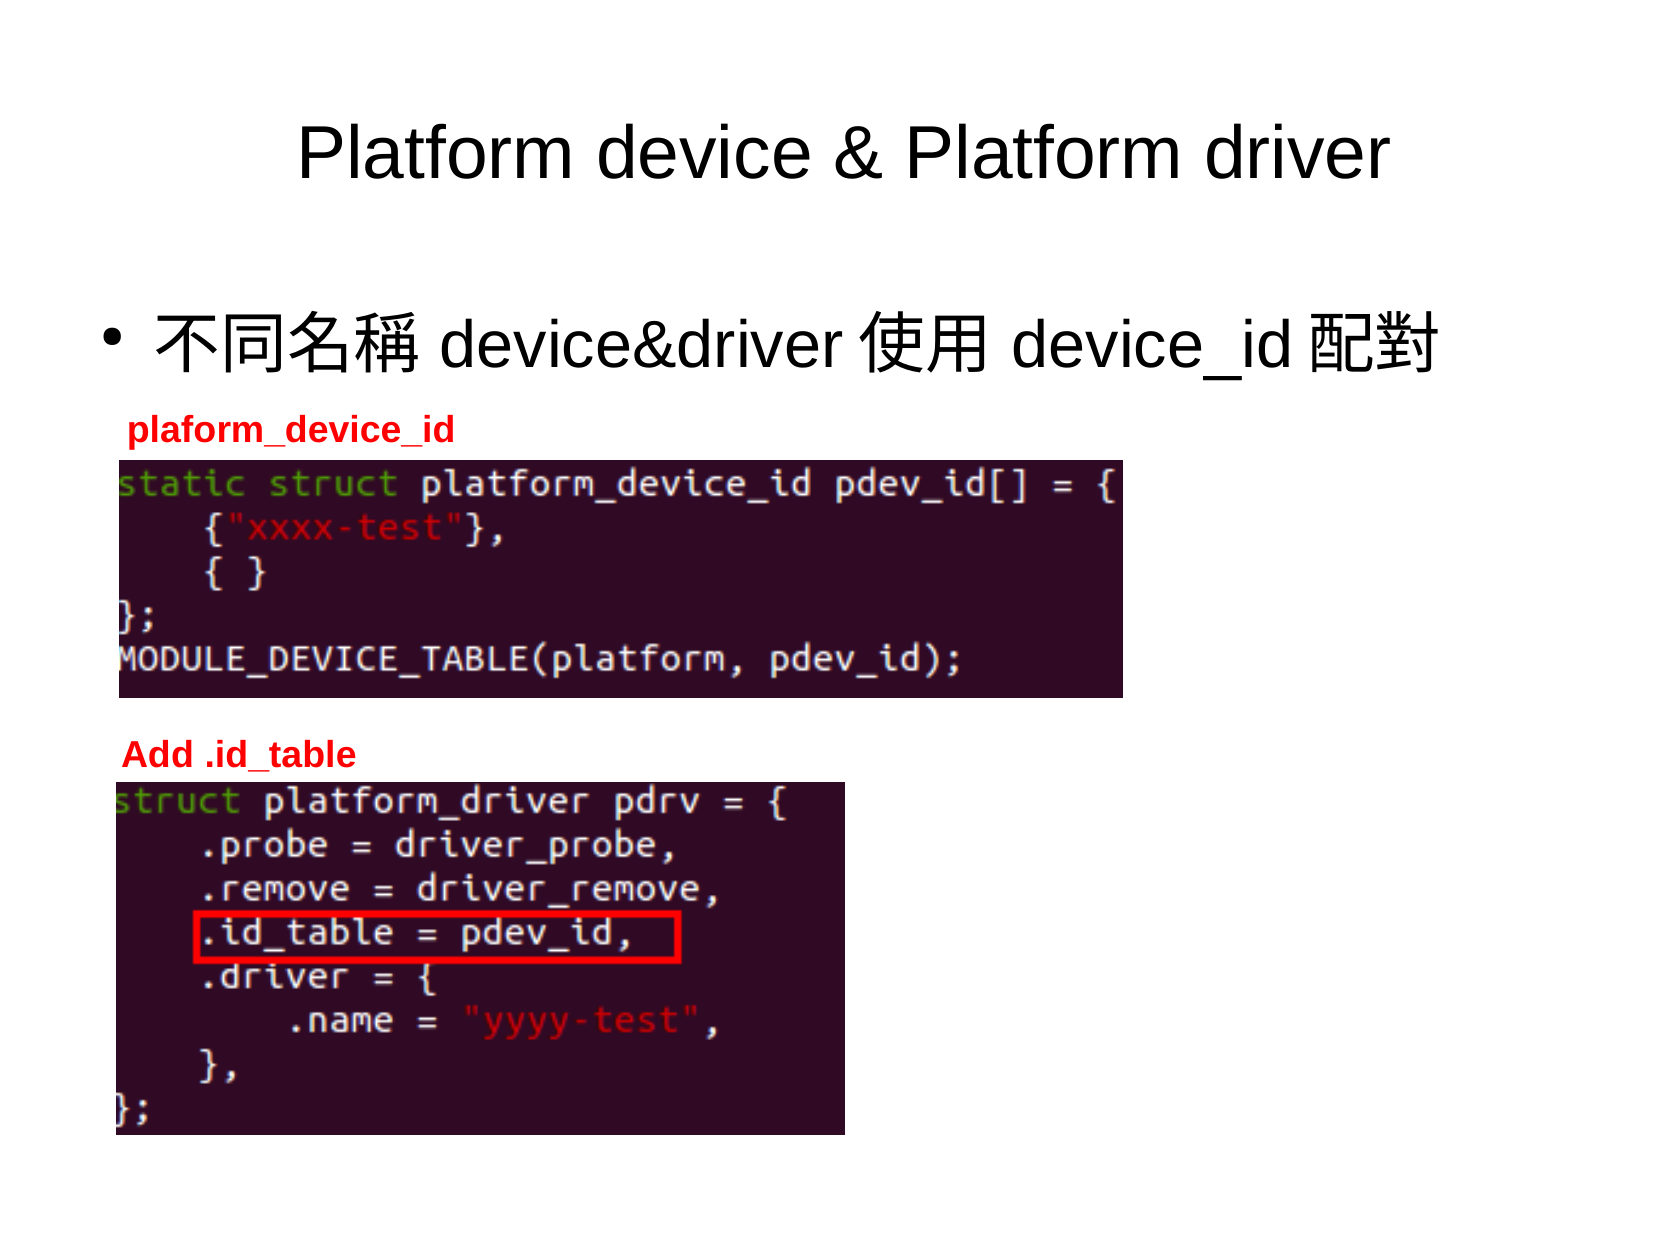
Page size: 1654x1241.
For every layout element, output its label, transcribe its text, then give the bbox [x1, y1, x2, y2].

title Platform device & Platform driver [82, 49, 1571, 257]
list 不同名稱device&driver使用device_id配對 [82, 290, 1571, 1010]
picture [119, 460, 1123, 698]
picture [116, 782, 845, 1135]
text_box Add .id_table [106, 726, 402, 784]
text_box plaform_device_id [112, 401, 497, 459]
